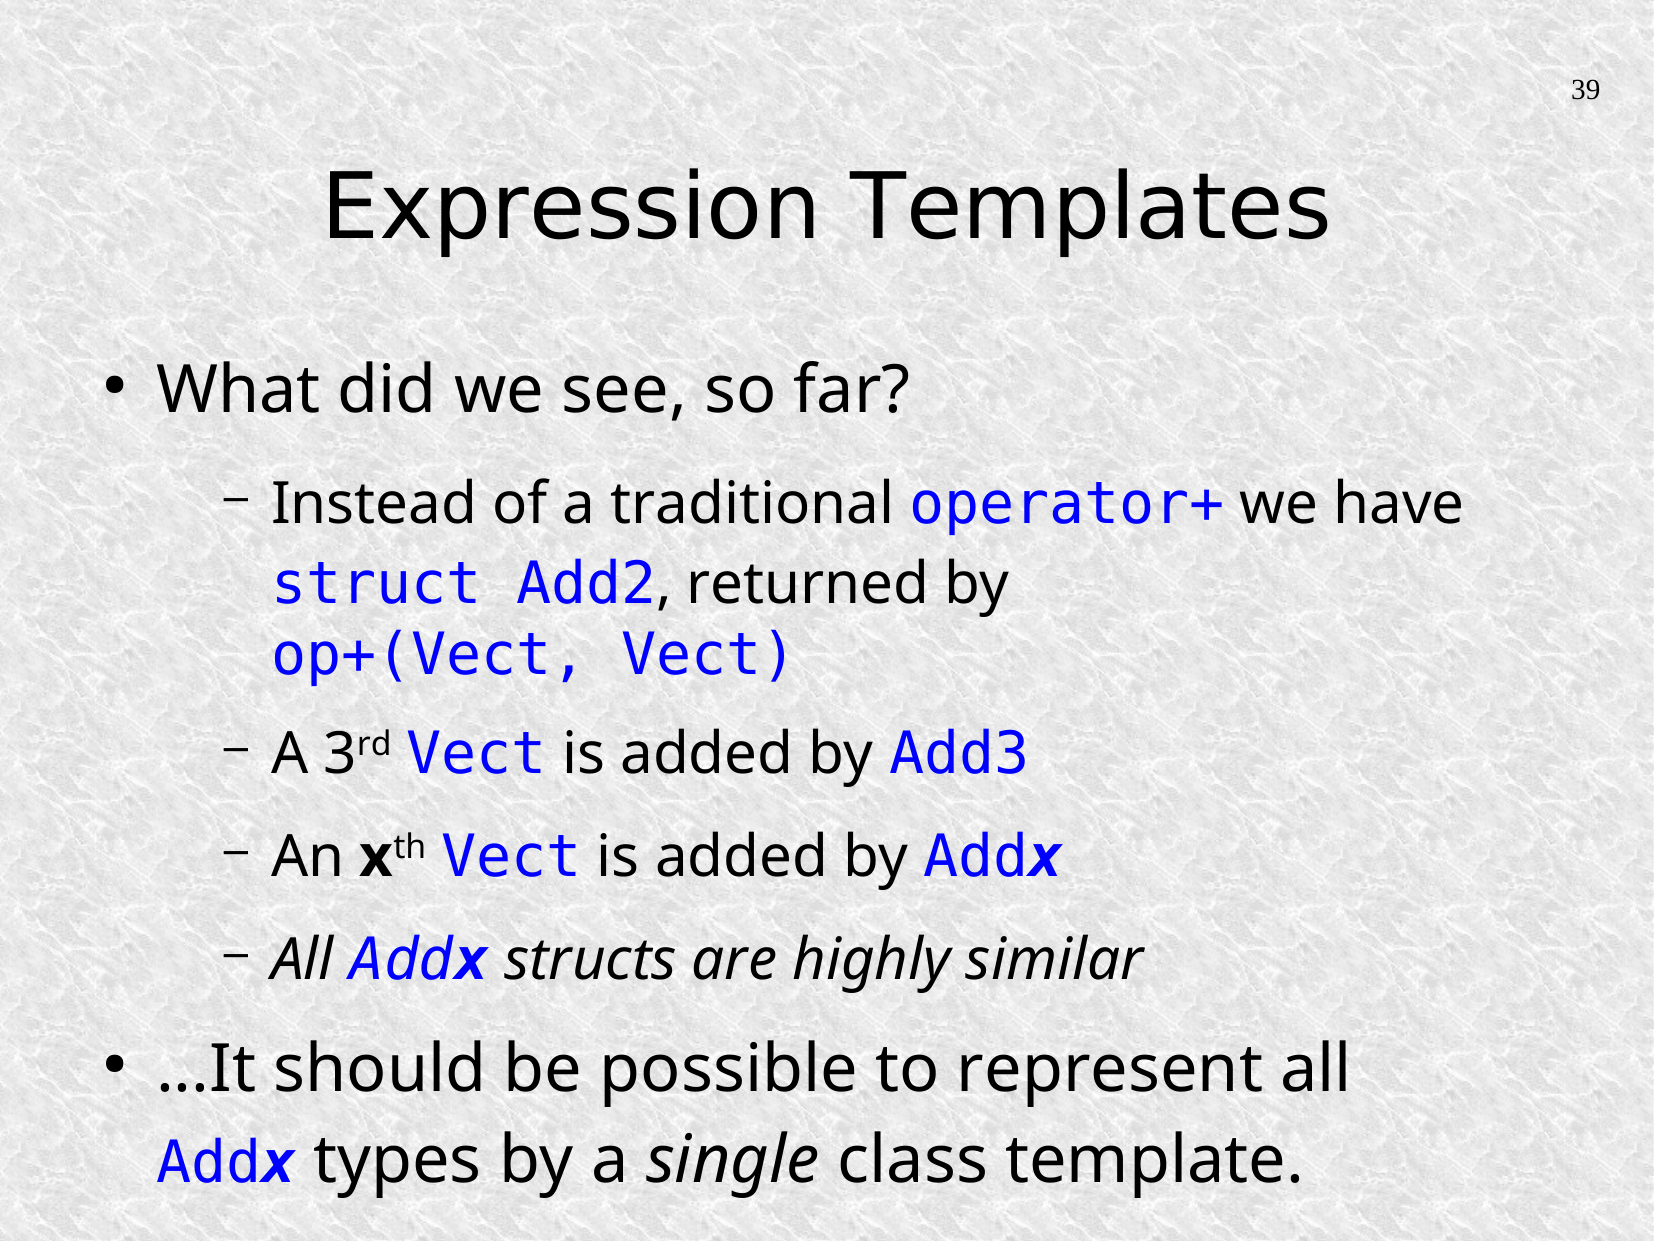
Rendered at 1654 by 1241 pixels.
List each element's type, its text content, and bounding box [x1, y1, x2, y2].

list What did we see, so far? Instead of a traditional operator+ we have struct Add2, returned by op+(Vect, Vect) A 3rd Vect is added by Add3 An xth Vect is added by Addx All Addx structs are highly similar ...It should be possible to represent all Addx types by a single class template. [85, 341, 1498, 1241]
picture [0, 0, 1654, 1241]
title Expression Templates [121, 102, 1534, 310]
